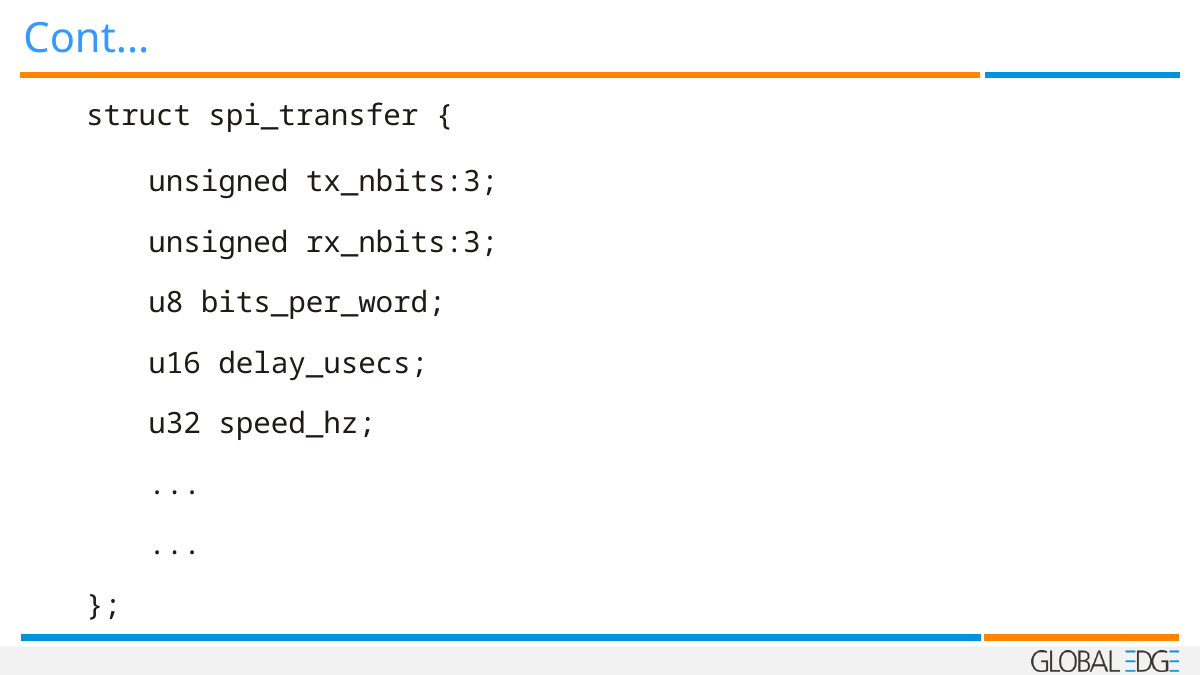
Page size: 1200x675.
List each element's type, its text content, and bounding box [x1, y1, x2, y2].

title Cont... [12, 9, 1088, 63]
picture [1031, 650, 1179, 672]
list struct spi_transfer { unsigned tx_nbits:3; unsigned rx_nbits:3; u8 bits_per_word; u16 delay_usecs; u32 speed_hz; ... ... }; [23, 94, 1170, 626]
